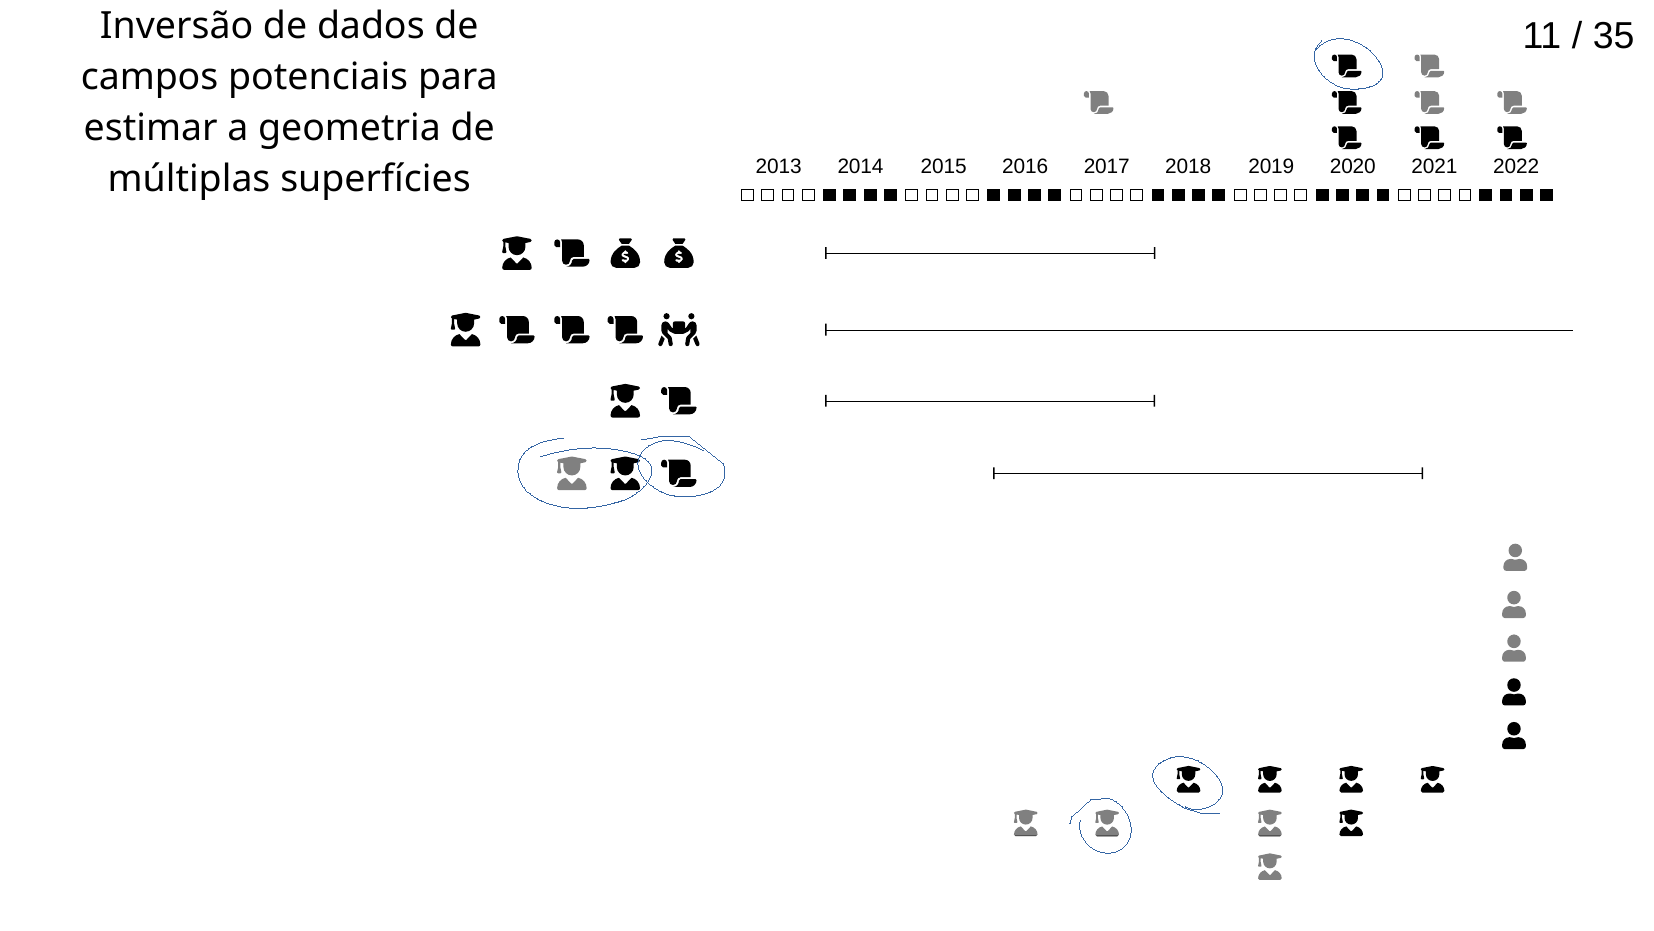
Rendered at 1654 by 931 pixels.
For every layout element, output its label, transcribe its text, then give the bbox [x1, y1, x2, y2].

picture [661, 385, 697, 417]
text_box [1212, 189, 1225, 201]
picture [554, 313, 590, 346]
text_box [843, 189, 856, 201]
text_box [1152, 189, 1164, 201]
text_box [1172, 189, 1185, 201]
picture [1502, 678, 1526, 706]
text_box [1459, 189, 1471, 201]
text_box [1438, 189, 1451, 201]
text_box [946, 189, 959, 201]
text_box [1540, 189, 1553, 201]
text_box [741, 189, 754, 201]
picture [1497, 124, 1527, 151]
text_box [782, 189, 794, 201]
picture [1331, 52, 1362, 79]
picture [1258, 766, 1282, 793]
text_box [987, 189, 1000, 201]
text_box [1008, 189, 1021, 201]
picture [610, 456, 641, 491]
picture [658, 313, 700, 347]
picture [607, 313, 644, 346]
picture [1339, 809, 1364, 837]
picture [664, 238, 694, 268]
text_box [905, 189, 918, 201]
text_box [1070, 189, 1082, 201]
picture [554, 237, 590, 269]
picture [1502, 721, 1526, 750]
picture [1420, 766, 1445, 793]
picture [610, 238, 641, 268]
picture [502, 236, 532, 270]
picture [1414, 124, 1445, 151]
text_box [926, 189, 938, 201]
text_box [1356, 189, 1369, 201]
text_box [1090, 189, 1103, 201]
text_box <number> / 35 [1375, 0, 1654, 71]
text_box 2019 [1233, 147, 1310, 186]
text_box [802, 189, 815, 201]
text_box 2022 [1478, 147, 1555, 186]
text_box [1316, 189, 1329, 201]
text_box [1496, 83, 1529, 119]
text_box [1192, 189, 1205, 201]
text_box [1083, 83, 1115, 119]
text_box [1520, 189, 1533, 201]
text_box Inversão de dados de campos potenciais para estimar a geometria de múltiplas superfícies [11, 37, 568, 164]
text_box [1398, 189, 1411, 201]
text_box [1377, 189, 1389, 201]
text_box [1502, 542, 1529, 572]
picture [1176, 765, 1201, 793]
text_box [1336, 189, 1349, 201]
text_box [1093, 806, 1120, 836]
text_box 2021 [1396, 147, 1473, 186]
text_box [1048, 189, 1061, 201]
text_box 2015 [905, 147, 982, 186]
text_box [1501, 634, 1528, 663]
text_box 2014 [822, 147, 899, 186]
text_box [1257, 851, 1284, 880]
text_box 2017 [1068, 147, 1145, 186]
text_box [1418, 189, 1431, 201]
picture [450, 312, 481, 347]
text_box [1500, 189, 1512, 201]
text_box [1479, 189, 1492, 201]
text_box [1254, 189, 1267, 201]
text_box [761, 189, 774, 201]
picture [1339, 765, 1364, 793]
text_box 2020 [1315, 147, 1391, 186]
picture [661, 457, 697, 489]
picture [499, 313, 535, 346]
text_box [1234, 189, 1247, 201]
text_box 2018 [1150, 147, 1227, 186]
text_box [864, 189, 877, 201]
text_box [966, 189, 979, 201]
picture [1331, 124, 1362, 151]
text_box [1013, 806, 1040, 836]
text_box [1130, 189, 1143, 201]
picture [1331, 89, 1362, 116]
text_box [1257, 806, 1284, 836]
text_box [1413, 46, 1446, 82]
picture [610, 383, 641, 418]
text_box 2013 [740, 147, 817, 186]
text_box [823, 189, 836, 201]
text_box [1501, 590, 1528, 619]
text_box [1110, 189, 1123, 201]
text_box 2016 [987, 147, 1064, 186]
text_box [1028, 189, 1041, 201]
text_box [1413, 83, 1446, 119]
text_box [1274, 189, 1287, 201]
text_box [884, 189, 897, 201]
text_box [550, 450, 589, 493]
text_box [1294, 189, 1307, 201]
